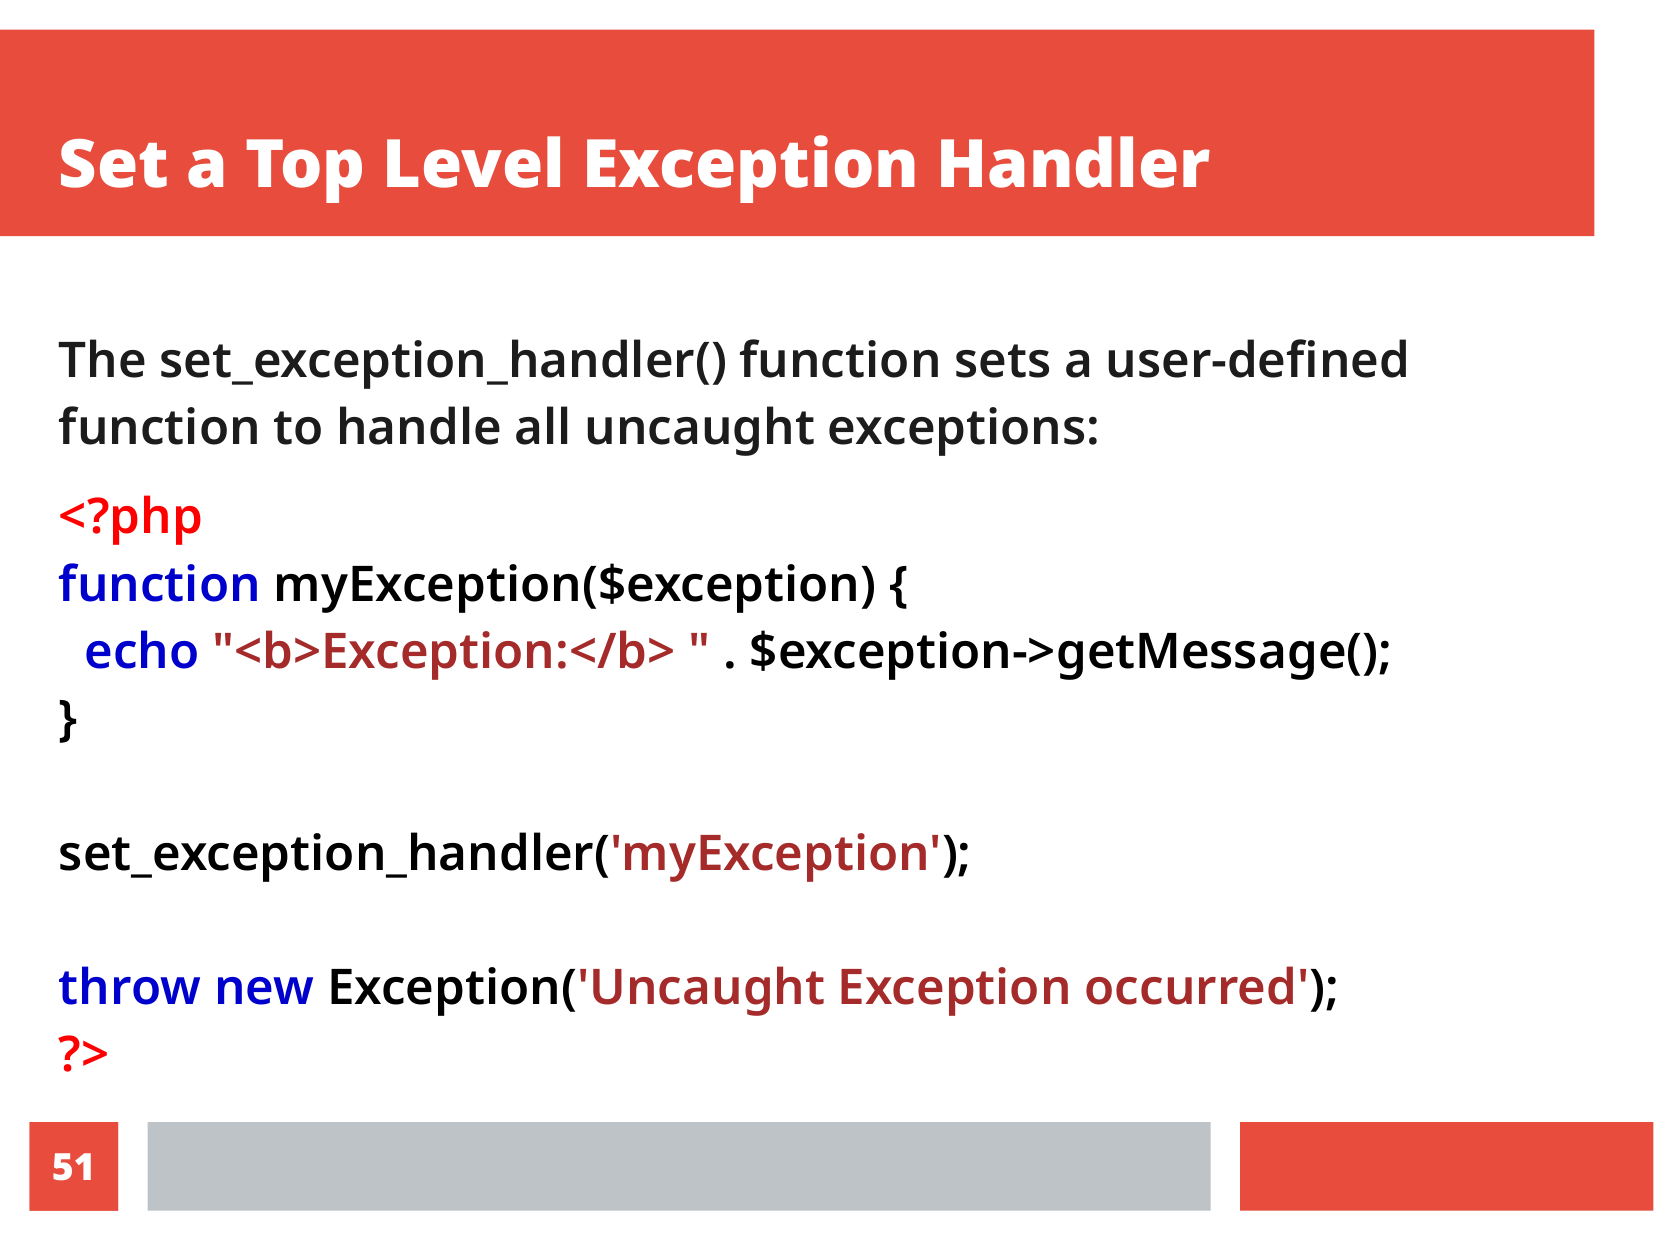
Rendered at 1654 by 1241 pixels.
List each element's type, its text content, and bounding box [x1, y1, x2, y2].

list The set_exception_handler() function sets a user-defined function to handle all uncaught exceptions: <?php function myException($exception) { echo "<b>Exception:</b> " . $exception->getMessage(); } set_exception_handler('myException'); throw new Exception('Uncaught Exception occurred'); ?> [59, 324, 1565, 1093]
title Set a Top Level Exception Handler [59, 59, 1595, 207]
